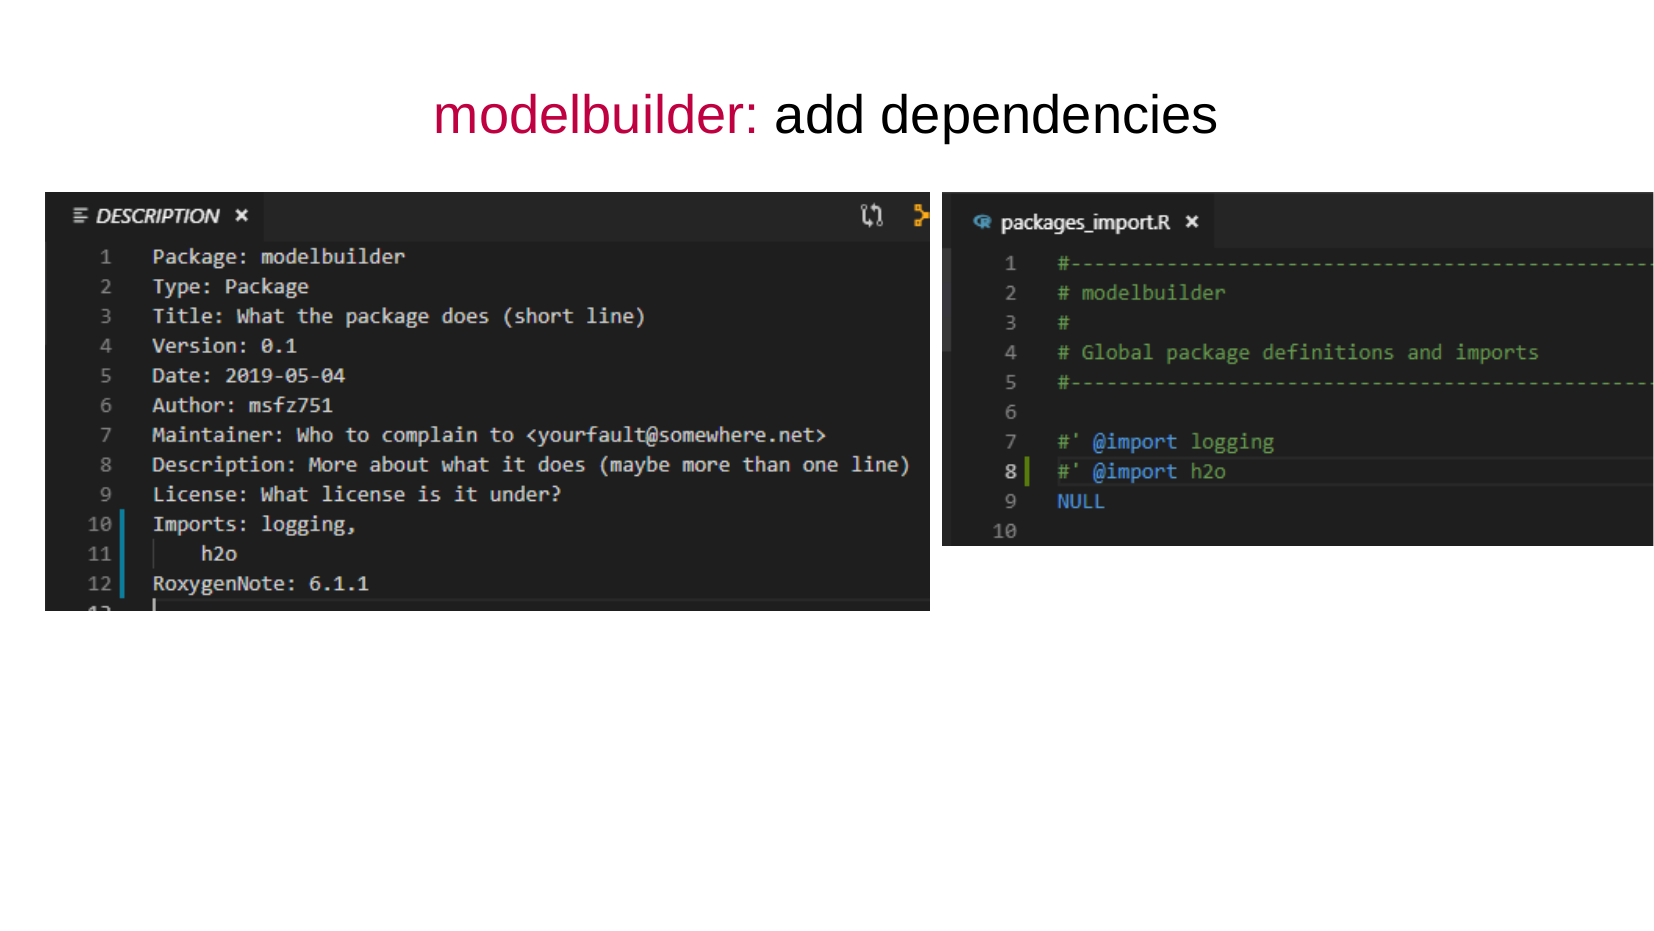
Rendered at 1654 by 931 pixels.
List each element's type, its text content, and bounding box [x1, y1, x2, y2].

list Click to add Text [82, 217, 1571, 758]
title modelbuilder: add dependencies [82, 37, 1571, 193]
picture [45, 192, 931, 611]
picture [942, 192, 1654, 546]
